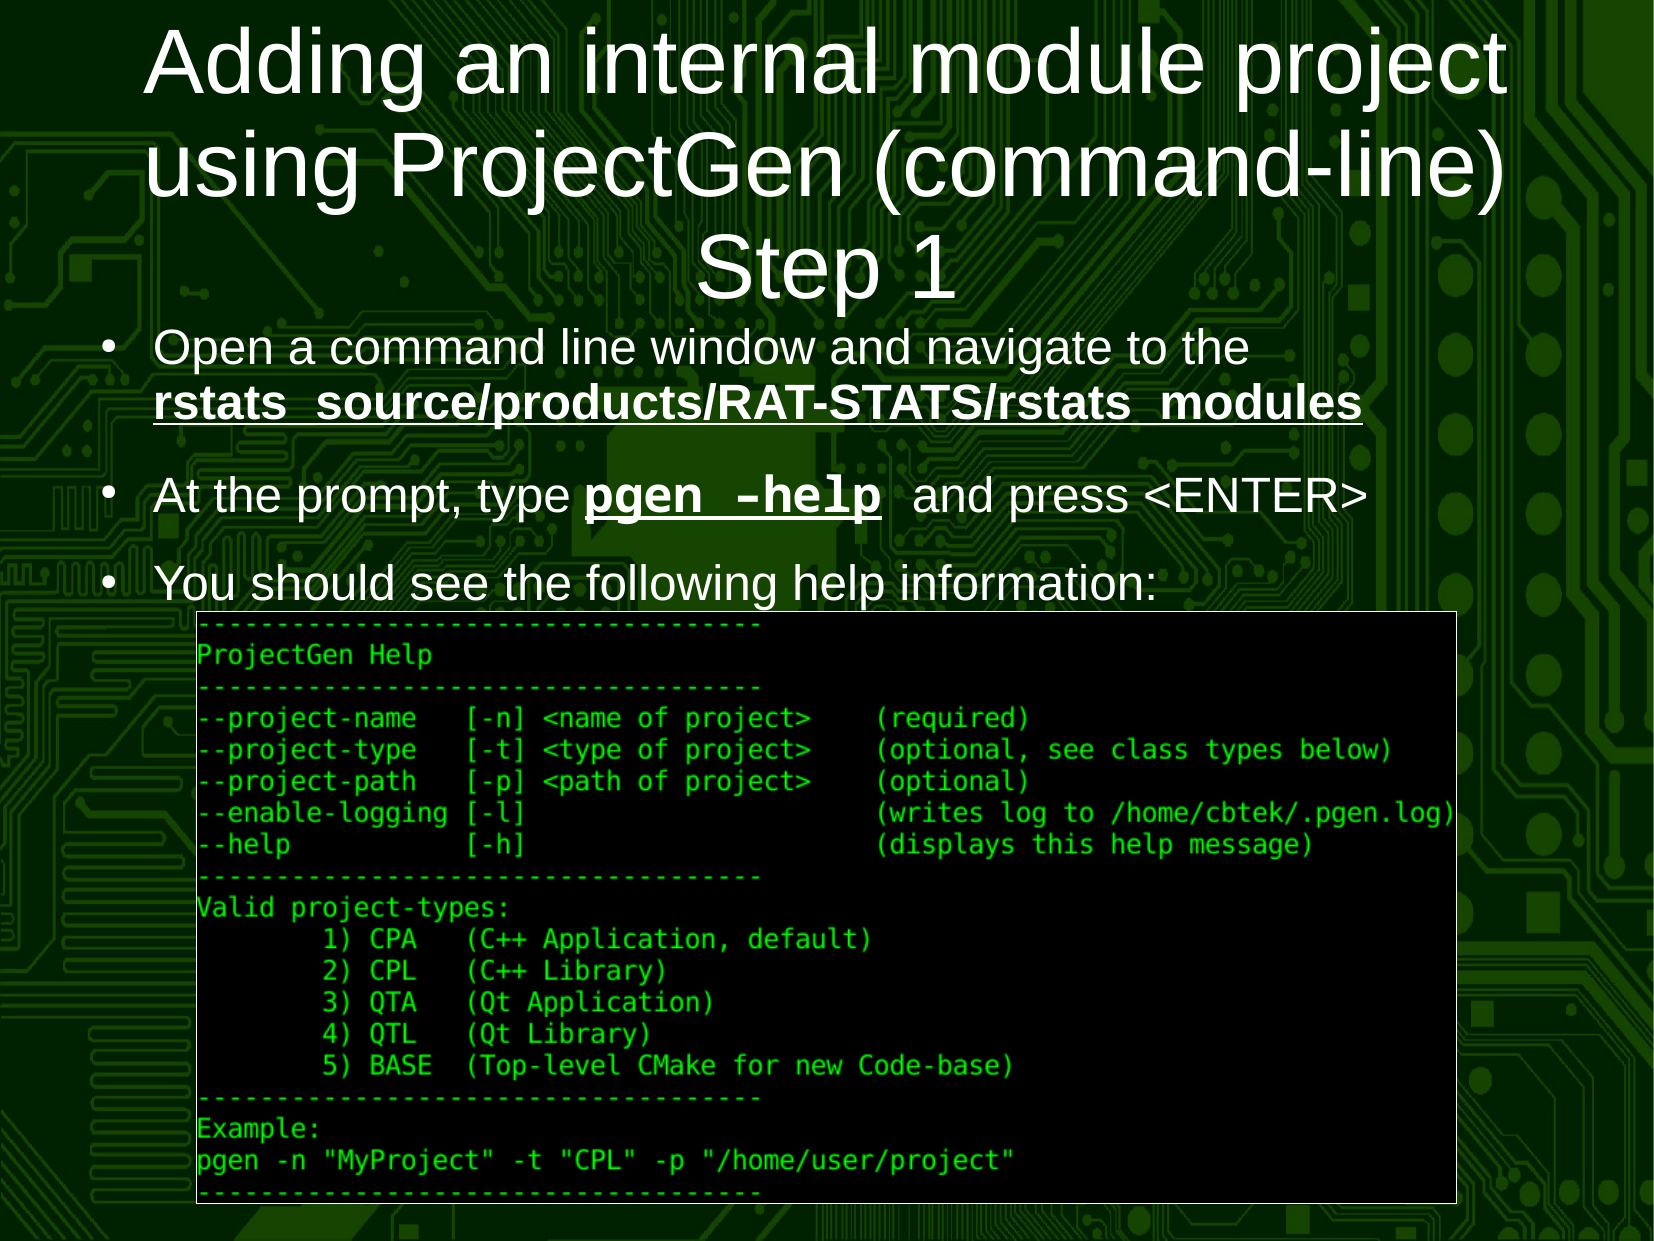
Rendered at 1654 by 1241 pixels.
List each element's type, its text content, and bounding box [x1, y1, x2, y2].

title Adding an internal module project using ProjectGen (command-line) Step 1 [82, 10, 1571, 319]
picture [0, 0, 1654, 1241]
list Open a command line window and navigate to the rstats_source/products/RAT-STATS/rstats_modules At the prompt, type pgen –help and press <ENTER> You should see the following help information: [82, 319, 1571, 614]
